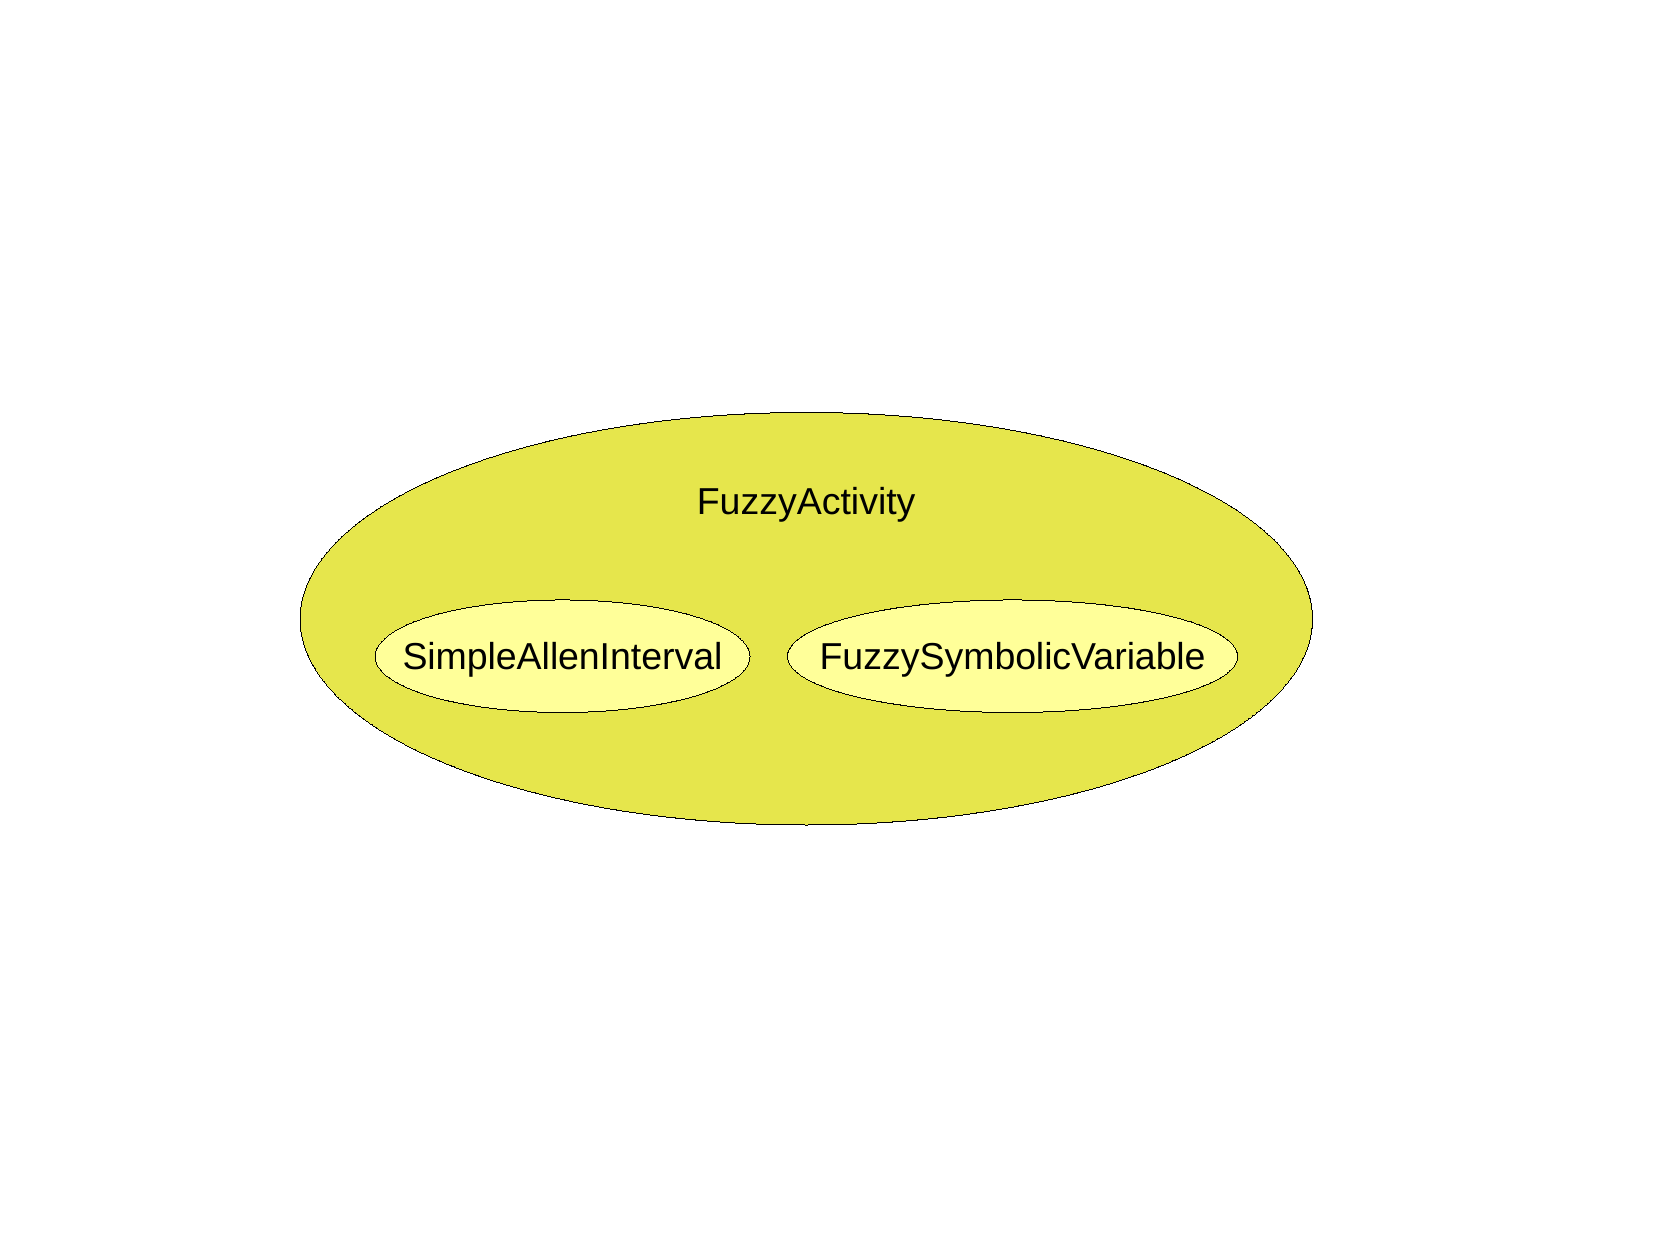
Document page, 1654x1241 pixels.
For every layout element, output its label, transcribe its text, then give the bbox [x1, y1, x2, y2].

text_box SimpleAllenInterval [375, 599, 751, 713]
text_box FuzzySymbolicVariable [787, 599, 1238, 713]
text_box FuzzyActivity [300, 412, 1313, 826]
